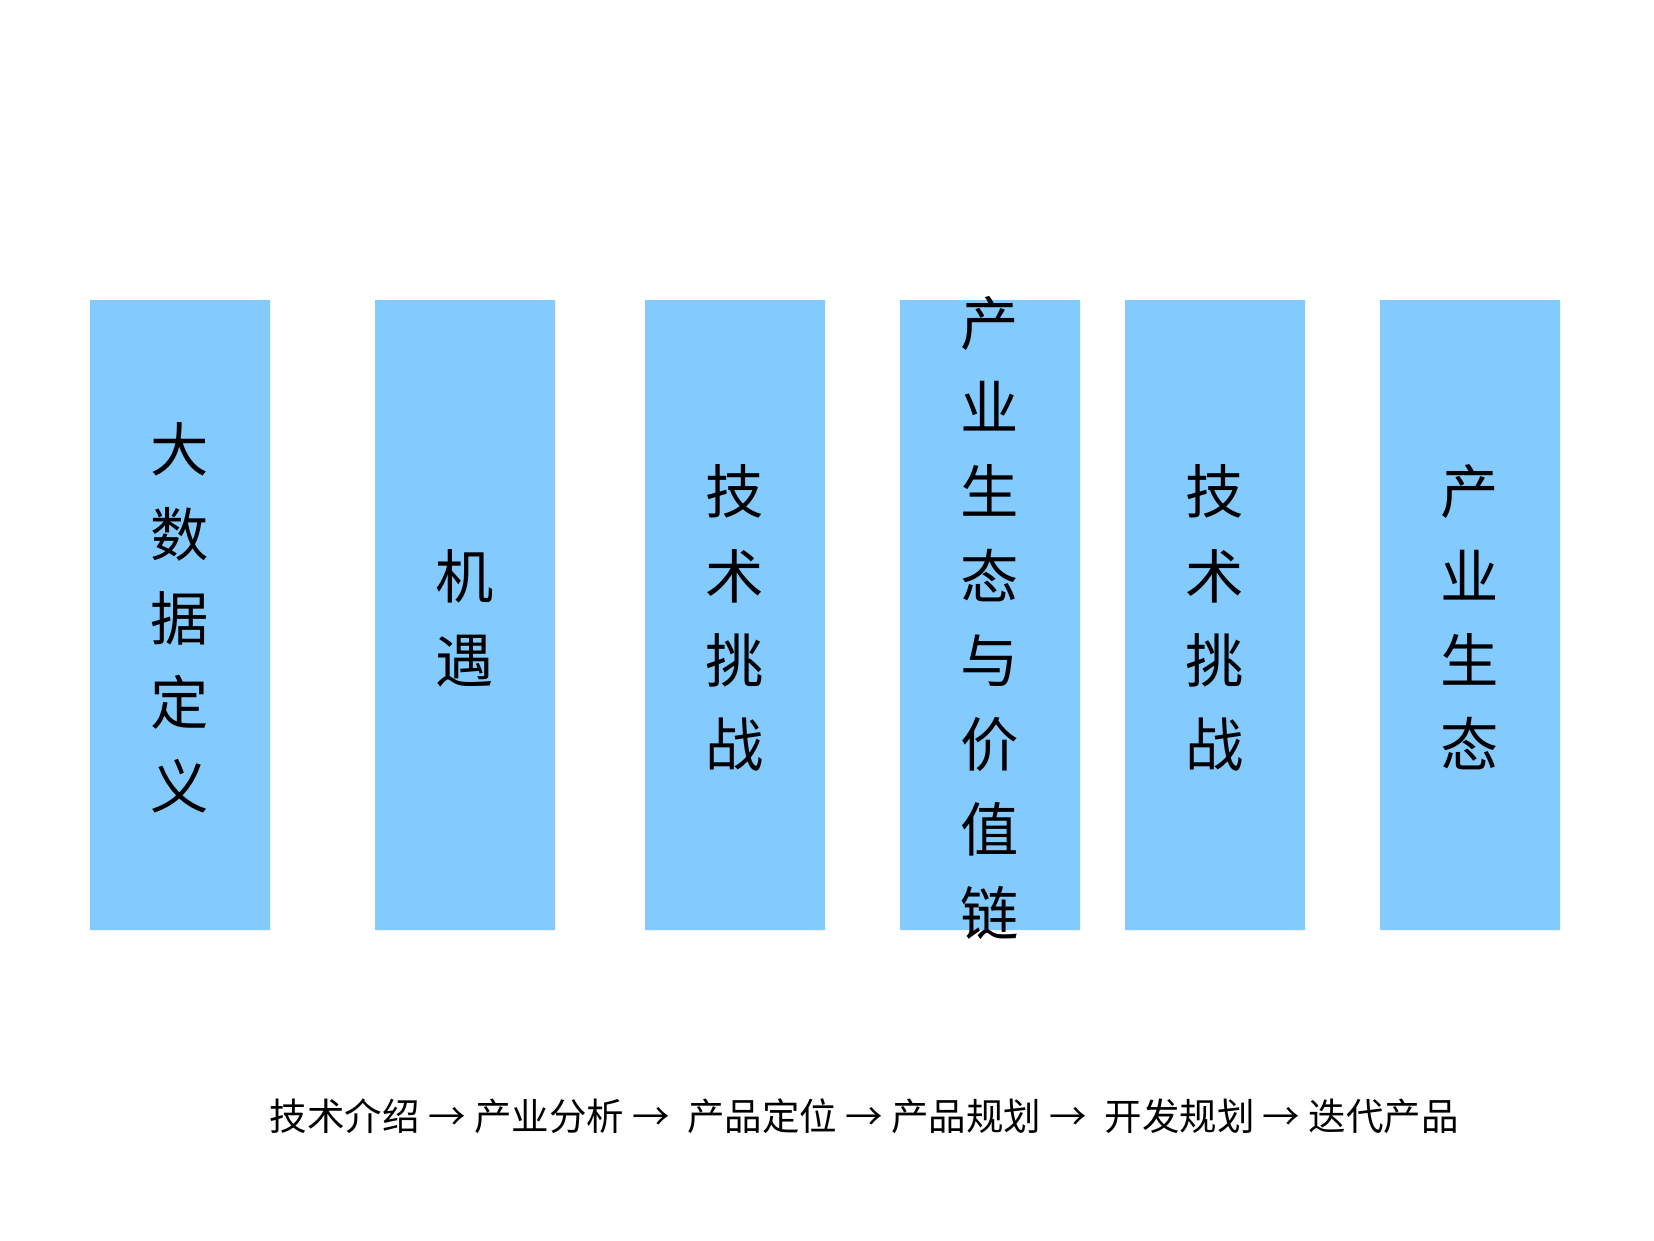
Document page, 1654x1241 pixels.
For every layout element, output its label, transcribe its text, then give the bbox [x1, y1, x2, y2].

text_box 技 术 挑 战 [1125, 300, 1306, 931]
text_box 产 业 生 态 与 价 值 链 [900, 300, 1081, 931]
text_box 技术介绍 → 产业分析 → 产品定位 → 产品规划 → 开发规划 → 迭代产品 [255, 1080, 1490, 1144]
text_box 机 遇 [375, 300, 556, 931]
text_box 产 业 生 态 [1380, 300, 1561, 931]
text_box 大 数 据 定 义 [90, 300, 271, 931]
text_box 技 术 挑 战 [645, 300, 826, 931]
